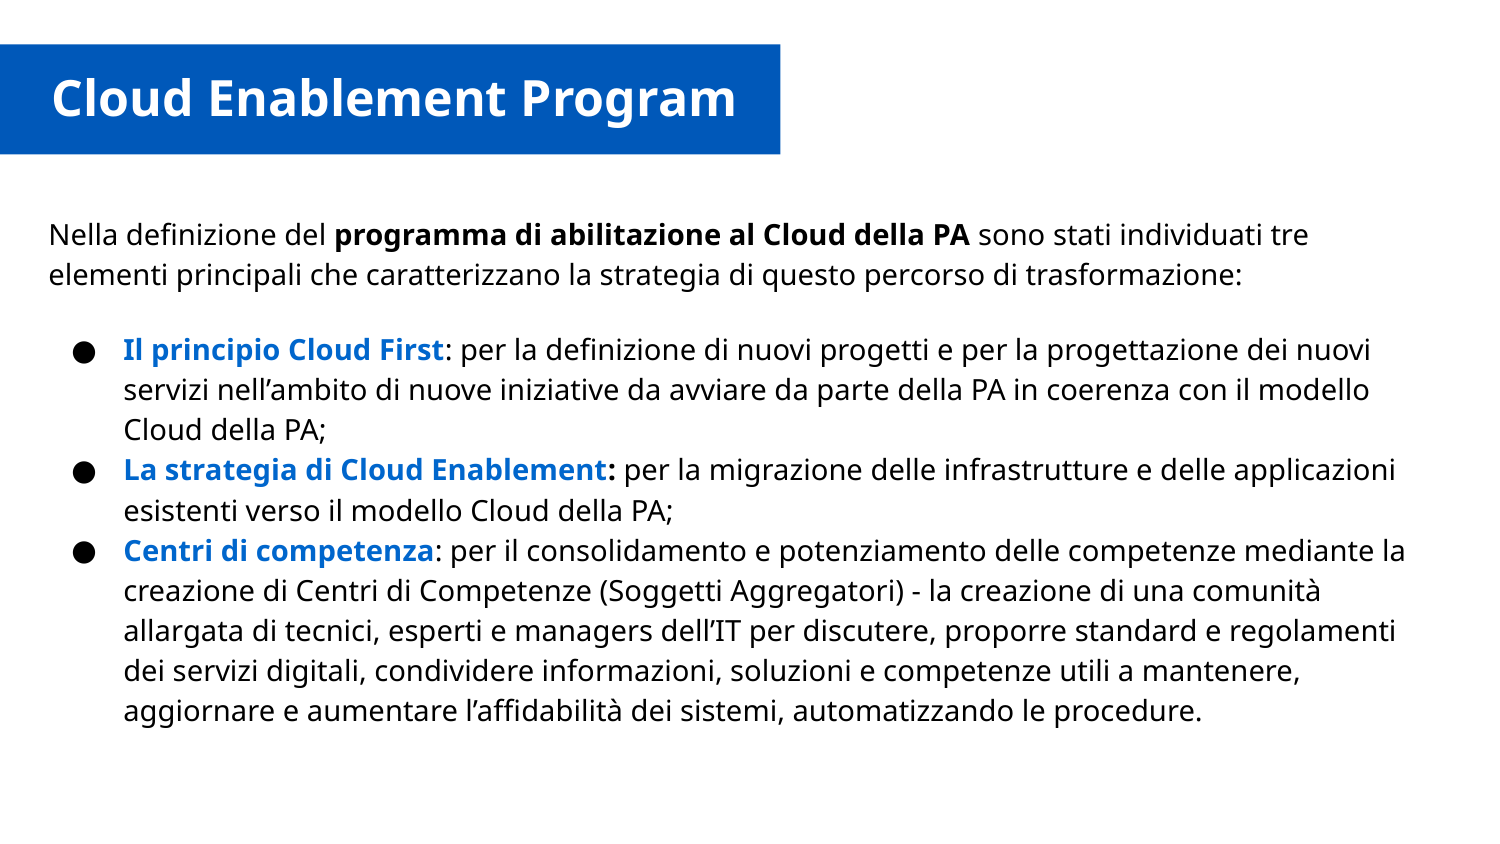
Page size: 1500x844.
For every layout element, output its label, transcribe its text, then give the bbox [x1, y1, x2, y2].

text_box [0, 44, 781, 155]
title Cloud Enablement Program [36, 51, 1435, 146]
text_box Nella definizione del programma di abilitazione al Cloud della PA sono stati individuati tre elementi principali che caratterizzano la strategia di questo percorso di trasformazione: Il principio Cloud First: per la definizione di nuovi progetti e per la progettazione dei nuovi servizi nell’ambito di nuove iniziative da avviare da parte della PA in coerenza con il modello Cloud della PA; La strategia di Cloud Enablement: per la migrazione delle infrastrutture e delle applicazioni esistenti verso il modello Cloud della PA; Centri di competenza: per il consolidamento e potenziamento delle competenze mediante la creazione di Centri di Competenze (Soggetti Aggregatori) - la creazione di una comunità allargata di tecnici, esperti e managers dell’IT per discutere, proporre standard e regolamenti dei servizi digitali, condividere informazioni, soluzioni e competenze utili a mantenere, aggiornare e aumentare l’affidabilità dei sistemi, automatizzando le procedure. [33, 211, 1449, 822]
